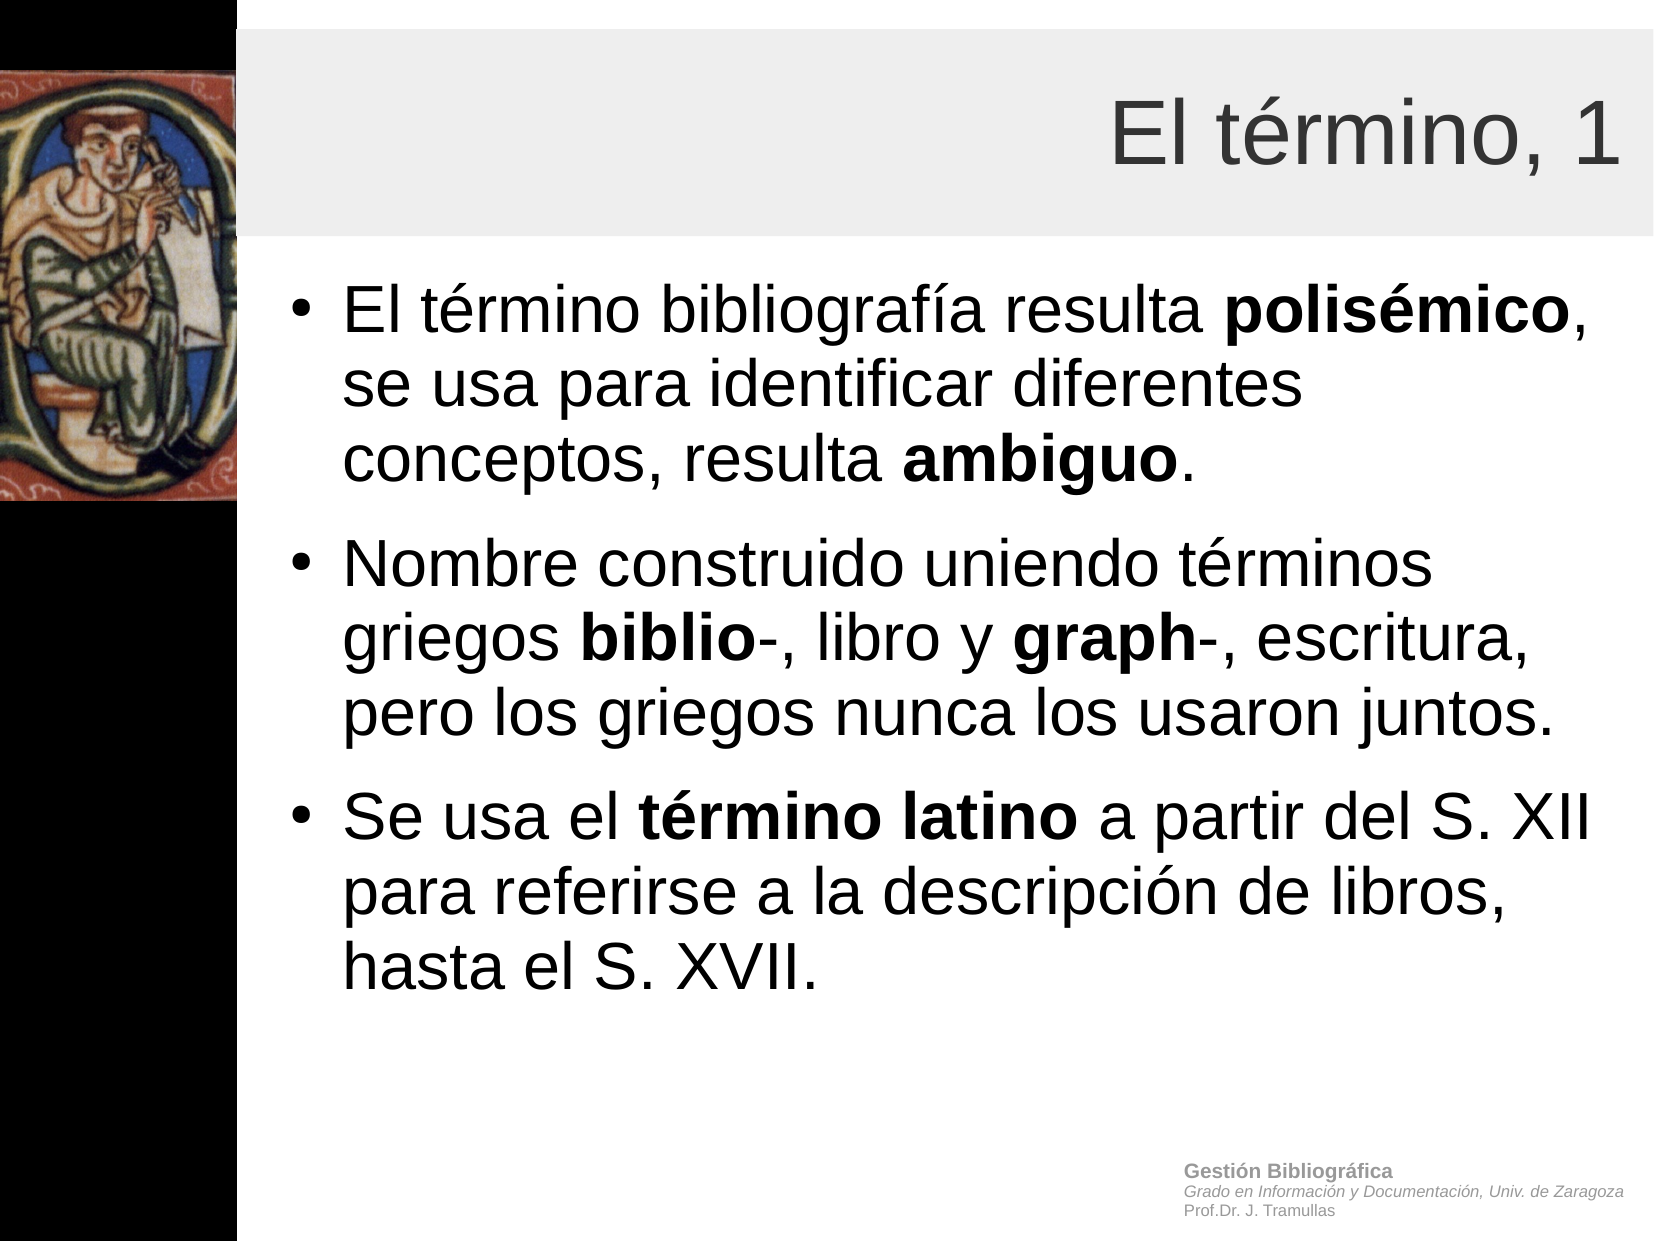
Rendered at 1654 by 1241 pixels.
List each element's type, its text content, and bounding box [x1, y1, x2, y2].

picture [0, 70, 237, 501]
list El término bibliografía resulta polisémico, se usa para identificar diferentes conceptos, resulta ambiguo. Nombre construido uniendo términos griegos biblio-, libro y graph-, escritura, pero los griegos nunca los usaron juntos. Se usa el término latino a partir del S. XII para referirse a la descripción de libros, hasta el S. XVII. [271, 271, 1619, 1134]
title El término, 1 [236, 29, 1654, 237]
